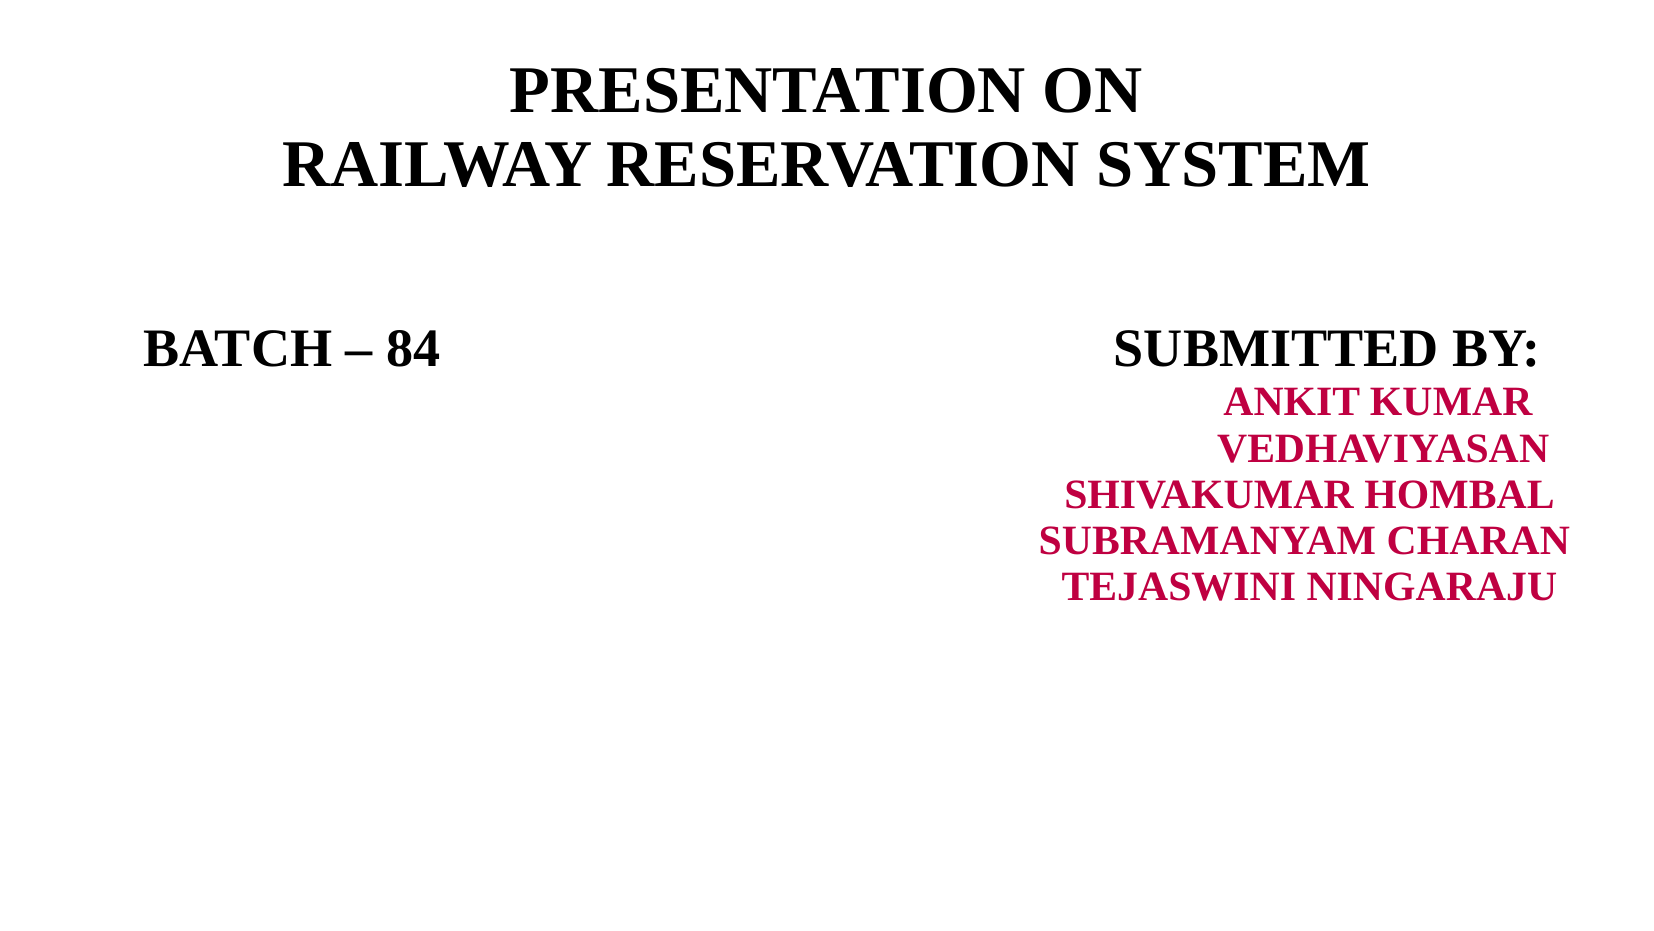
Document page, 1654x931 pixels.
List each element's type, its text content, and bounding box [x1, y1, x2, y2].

subtitle BATCH – 84 SUBMITTED BY: ANKIT KUMAR VEDHAVIYASAN SHIVAKUMAR HOMBAL SUBRAMANYAM CHARAN TEJASWINI NINGARAJU [82, 217, 1571, 758]
title PRESENTATION ON RAILWAY RESERVATION SYSTEM [82, 37, 1571, 217]
